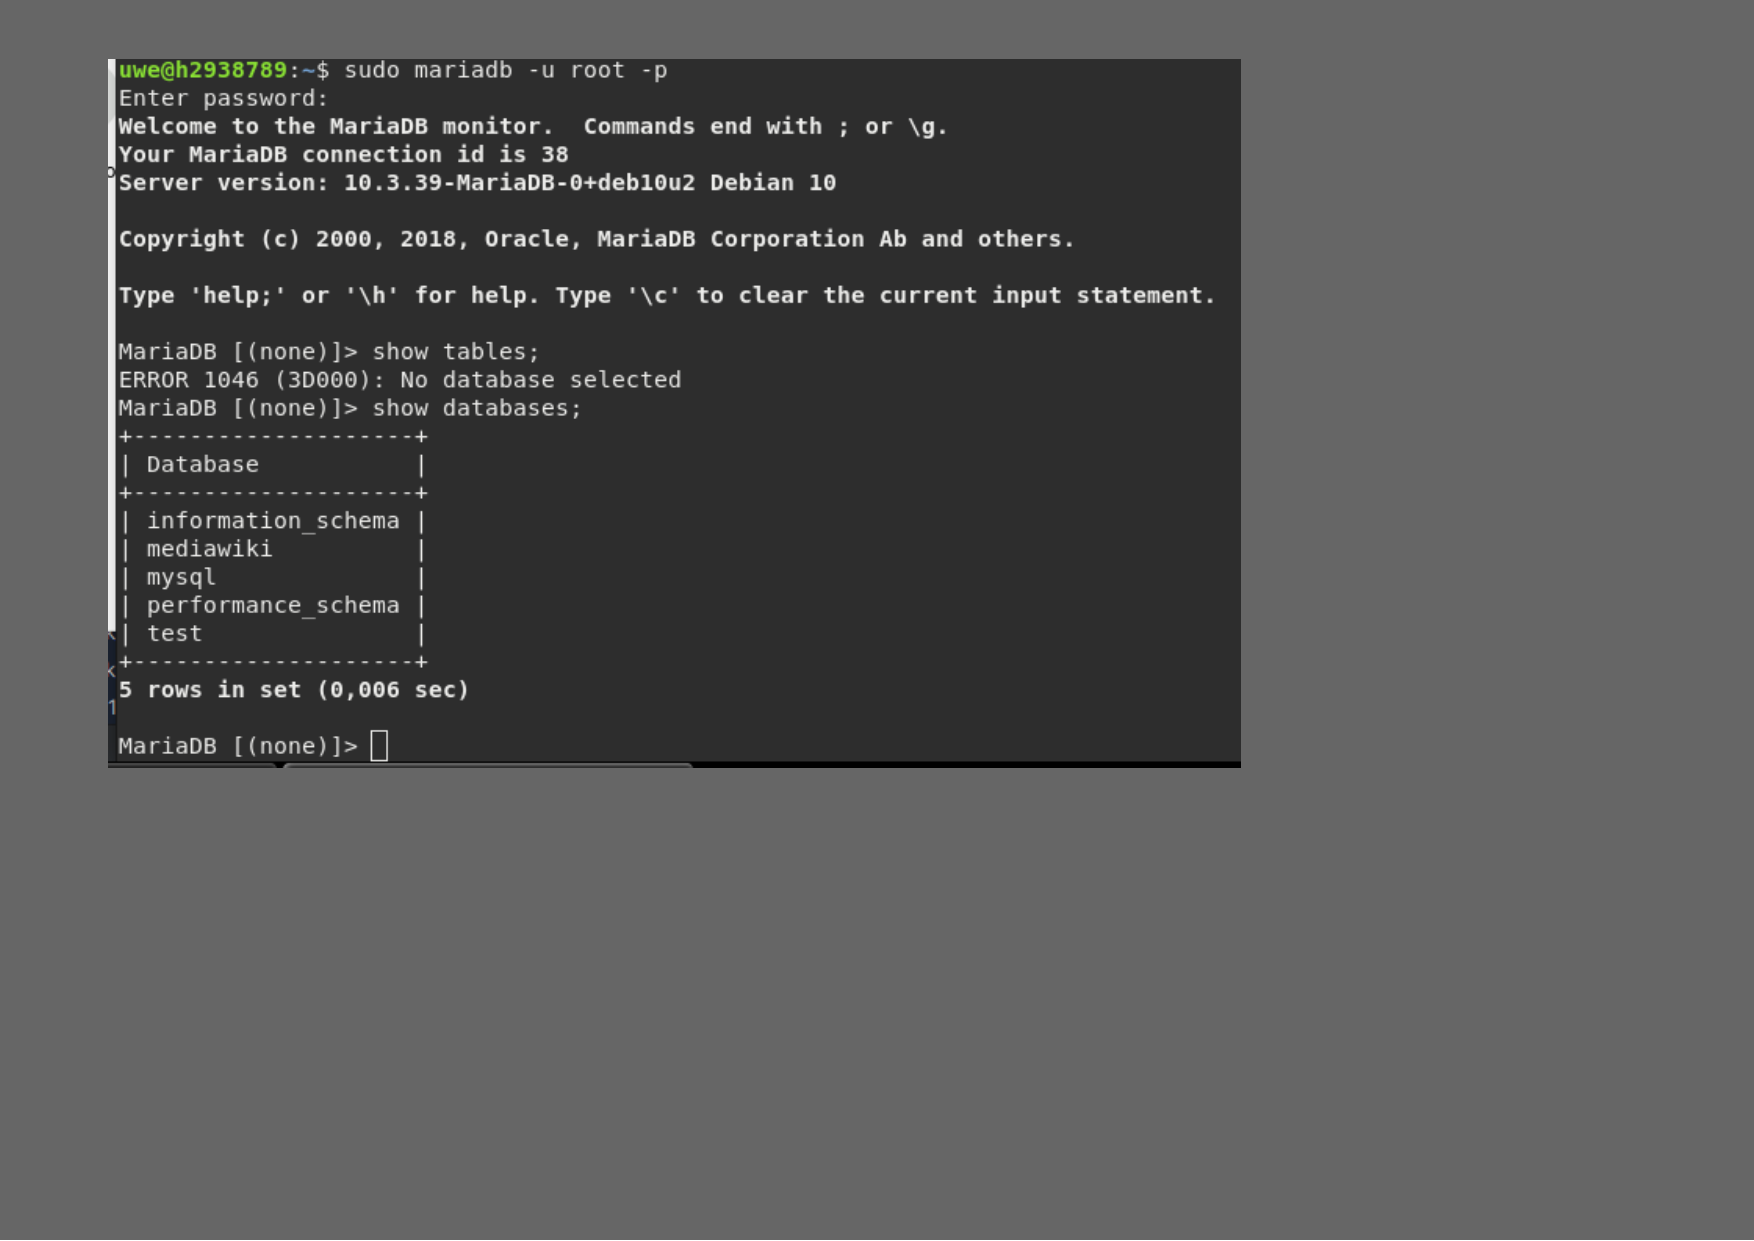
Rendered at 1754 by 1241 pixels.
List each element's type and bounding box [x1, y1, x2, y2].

picture [108, 59, 1241, 768]
